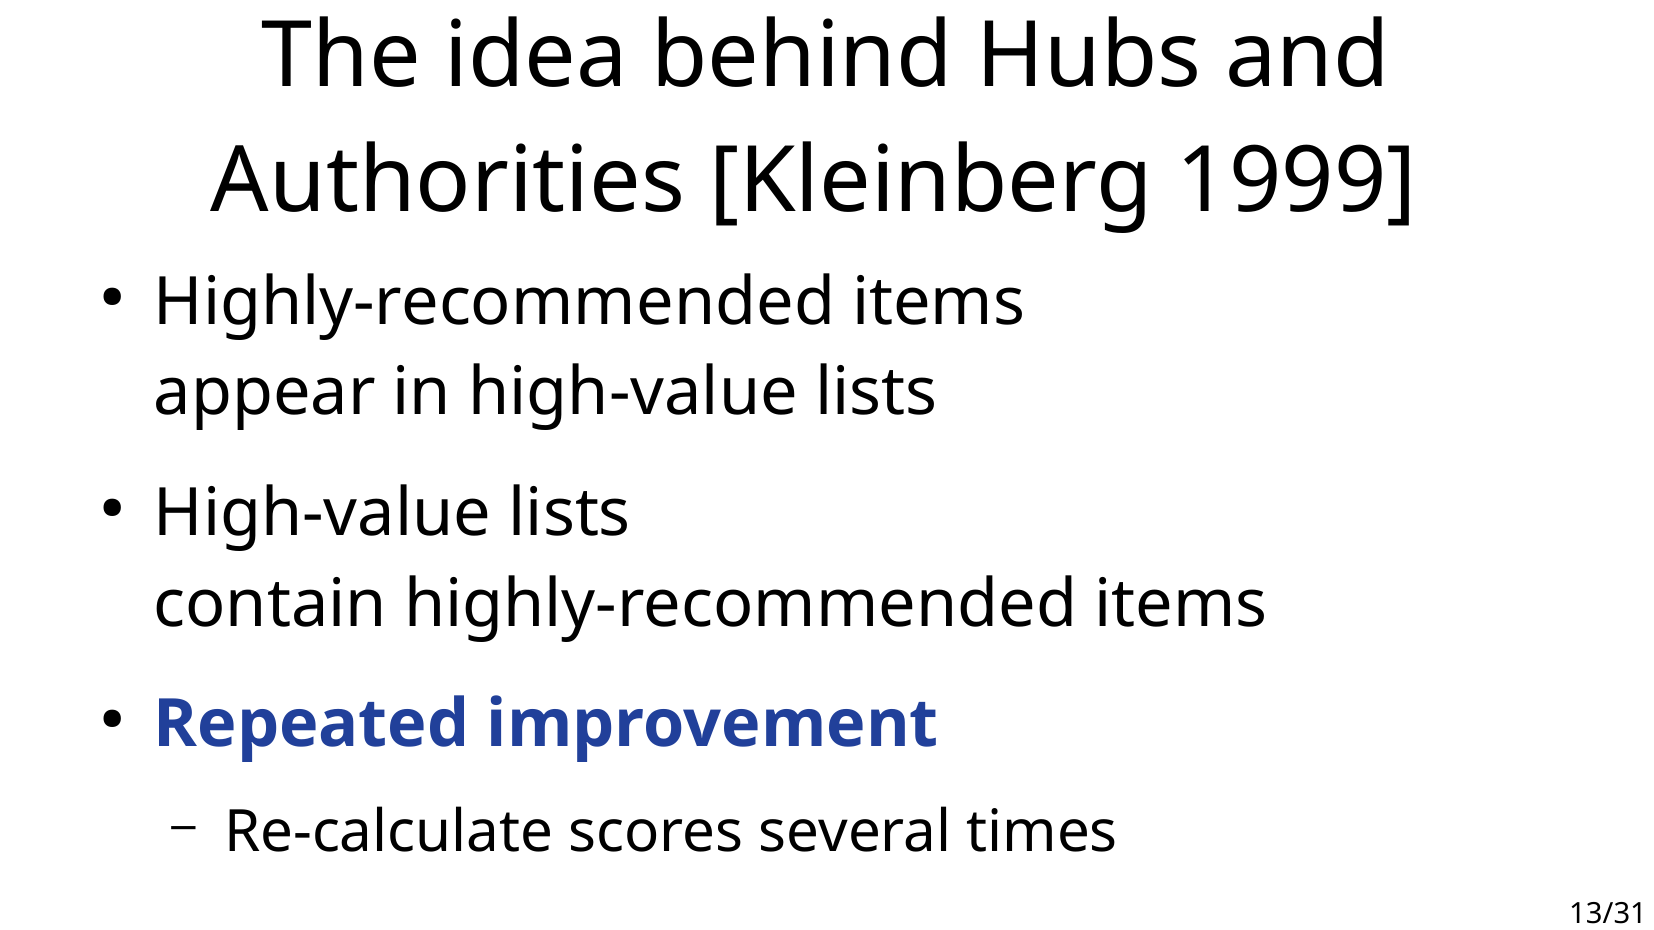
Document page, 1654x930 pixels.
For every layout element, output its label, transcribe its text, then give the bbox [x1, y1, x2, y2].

list Highly-recommended items appear in high-value lists High-value lists contain highly-recommended items Repeated improvement Re-calculate scores several times [82, 252, 1571, 871]
title The idea behind Hubs and Authorities [Kleinberg 1999] [82, 1, 1571, 225]
